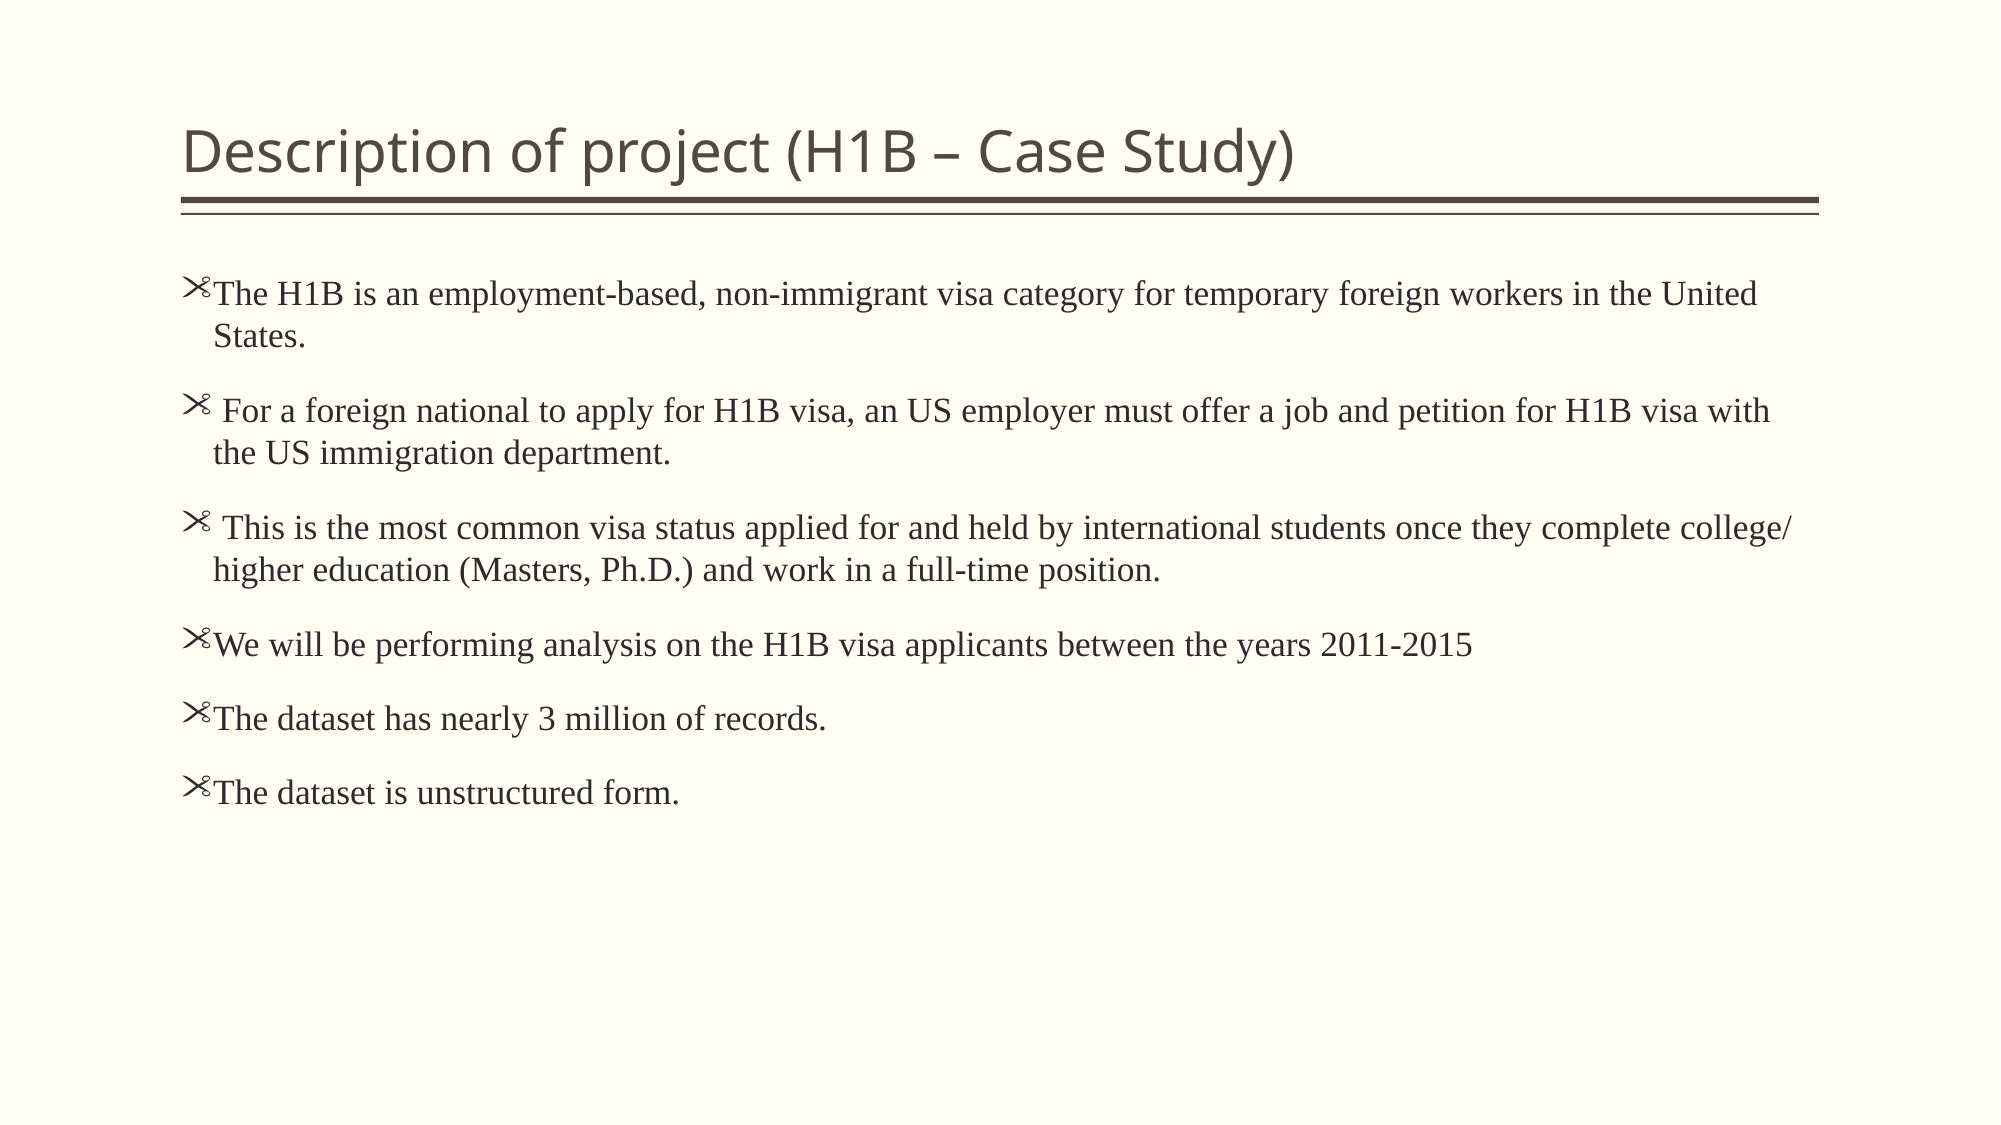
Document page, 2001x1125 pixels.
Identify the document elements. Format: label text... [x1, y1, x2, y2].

title Description of project (H1B – Case Study) [181, 12, 1819, 193]
list The H1B is an employment-based, non-immigrant visa category for temporary foreign workers in the United States. For a foreign national to apply for H1B visa, an US employer must offer a job and petition for H1B visa with the US immigration department. This is the most common visa status applied for and held by international students once they complete college/ higher education (Masters, Ph.D.) and work in a full-time position. We will be performing analysis on the H1B visa applicants between the years 2011-2015 The dataset has nearly 3 million of records. The dataset is unstructured form. [181, 262, 1819, 1013]
